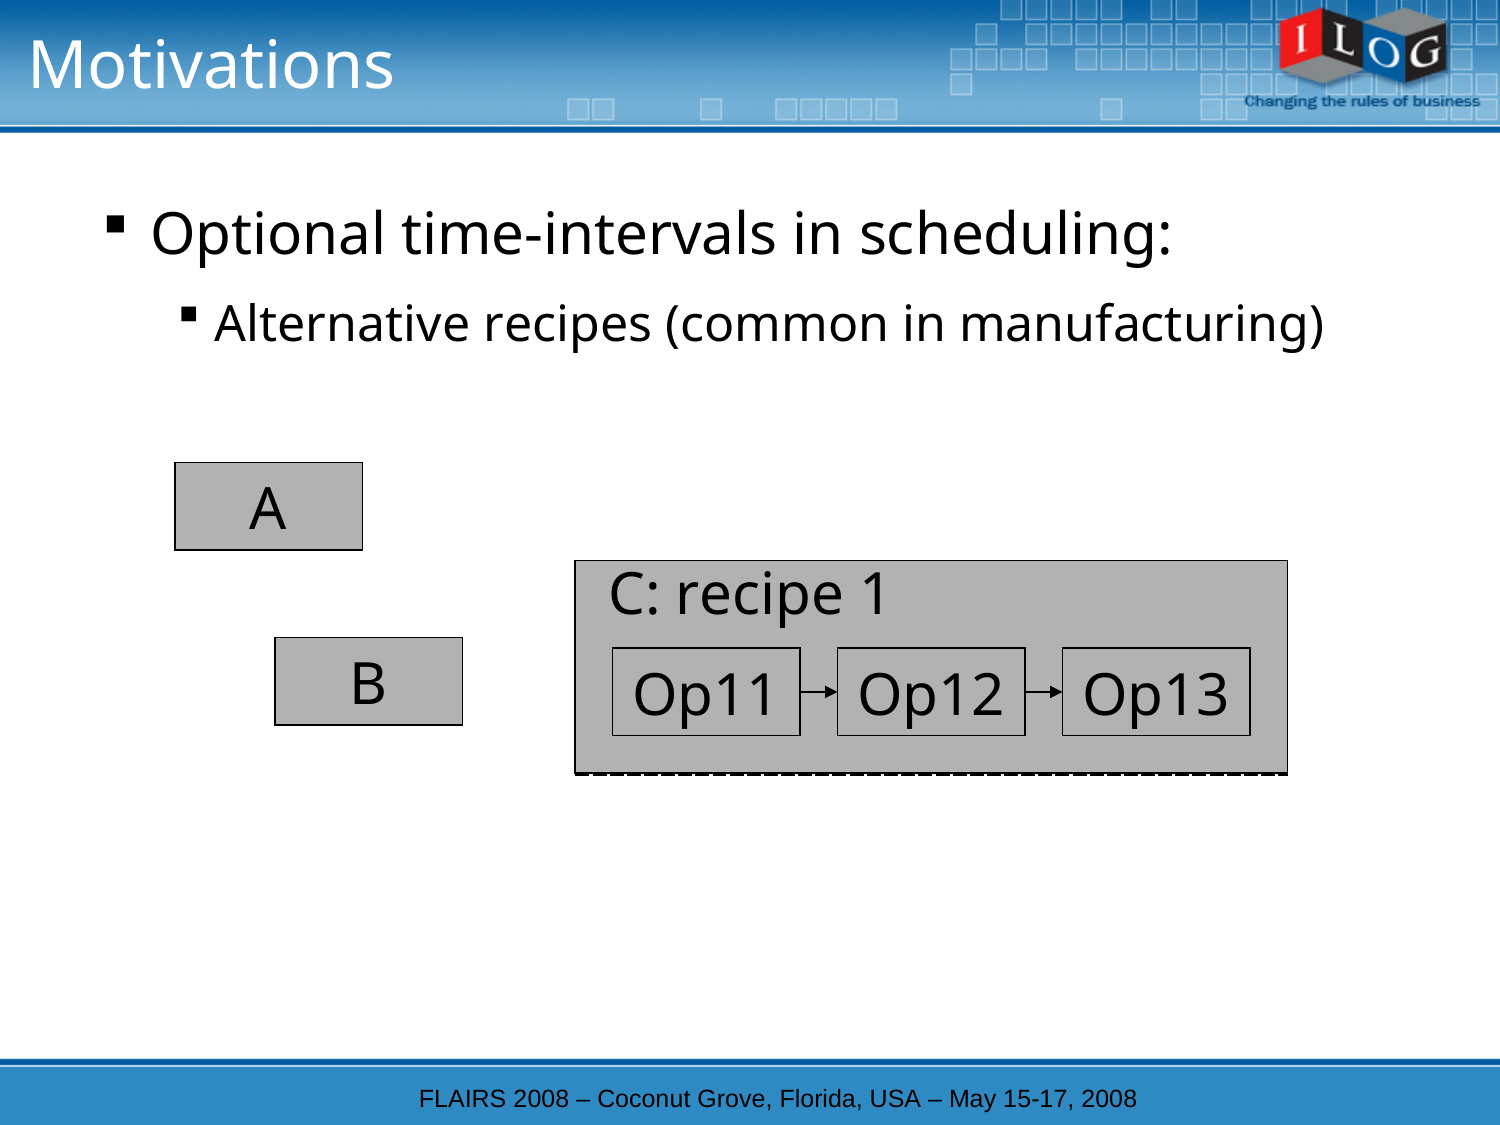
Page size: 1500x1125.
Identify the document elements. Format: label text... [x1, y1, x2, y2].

text_box Op13 [1062, 648, 1250, 736]
title Motivations [12, 0, 1300, 144]
text_box A [174, 462, 363, 550]
text_box Op11 [612, 648, 800, 736]
picture [0, 0, 1500, 1125]
text_box [574, 560, 1288, 775]
text_box Op12 [837, 648, 1025, 736]
text_box C: recipe 1 [593, 548, 908, 634]
list Optional time-intervals in scheduling: Alternative recipes (common in manufacturing) [87, 174, 1413, 1000]
text_box B [274, 637, 463, 726]
